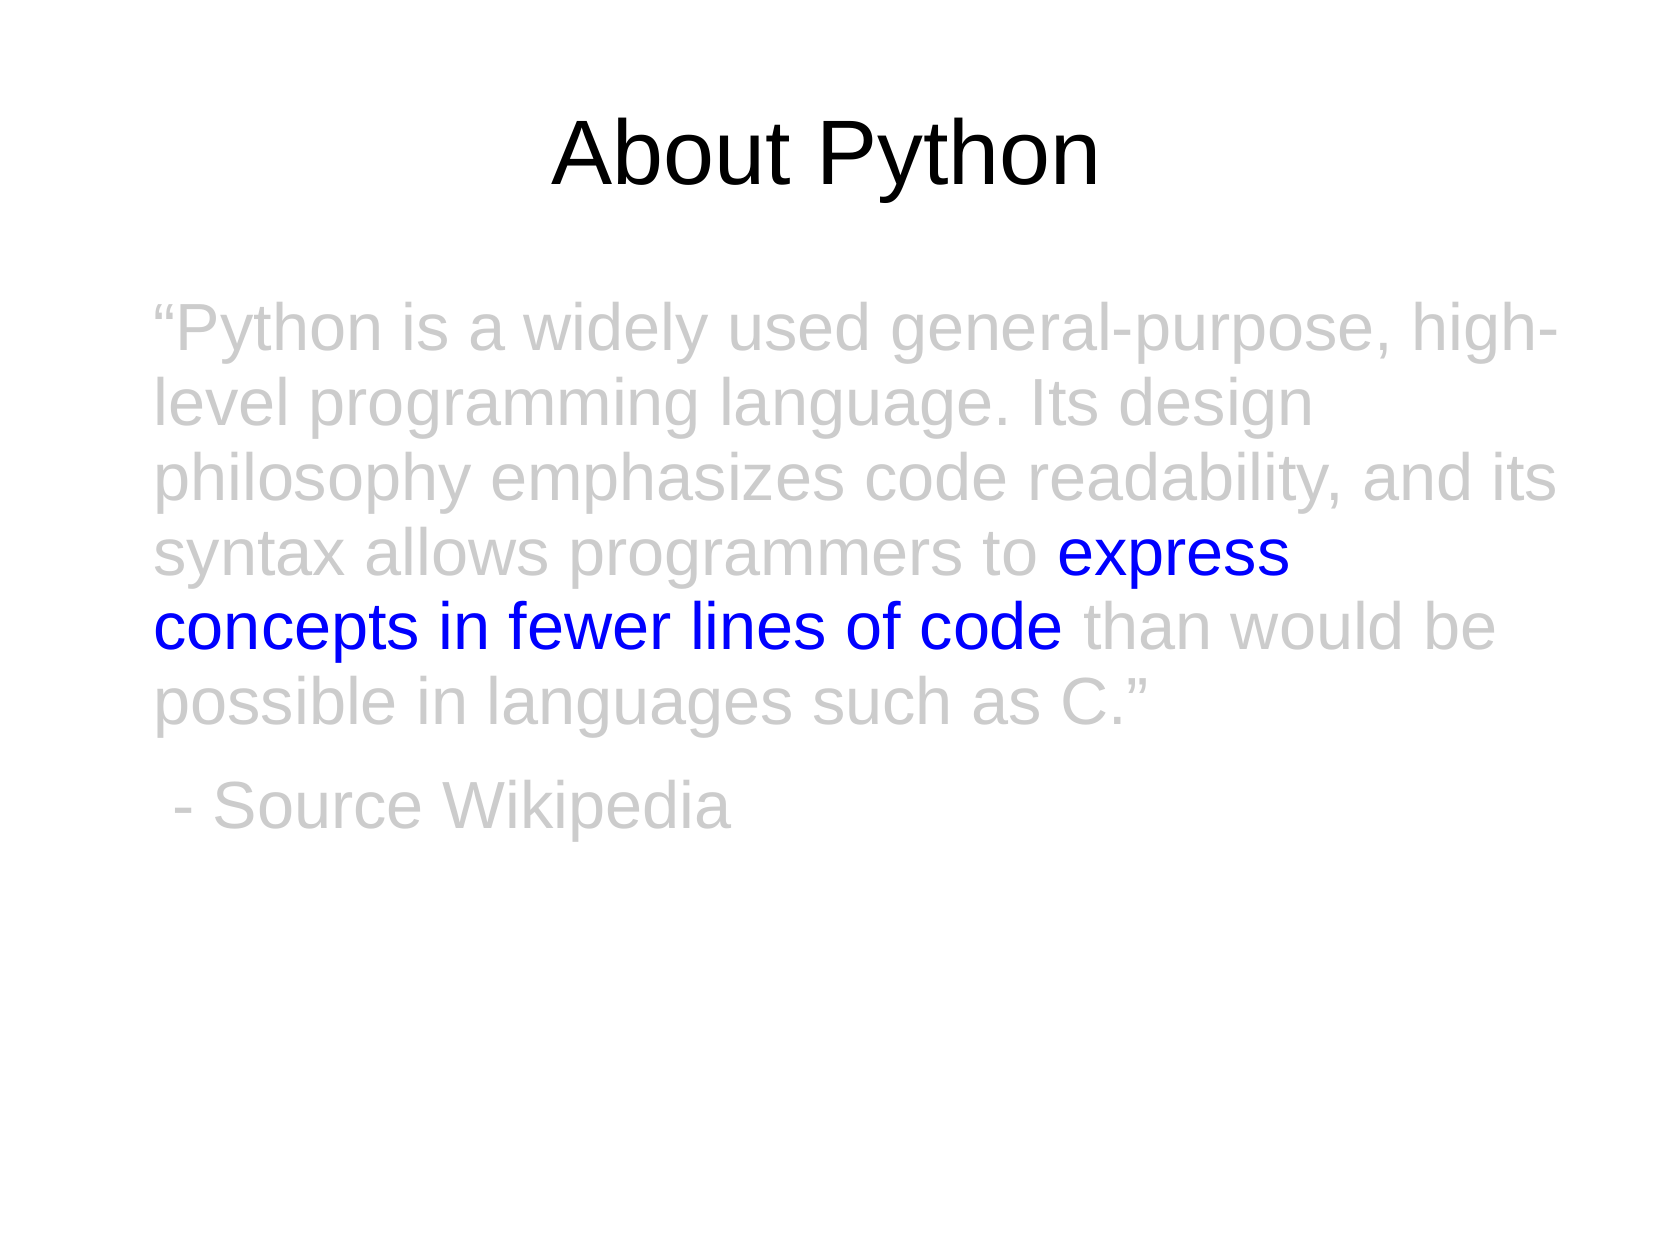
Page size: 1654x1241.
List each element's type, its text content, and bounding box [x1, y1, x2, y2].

list “Python is a widely used general-purpose, high-level programming language. Its design philosophy emphasizes code readability, and its syntax allows programmers to express concepts in fewer lines of code than would be possible in languages such as C.” - Source Wikipedia [82, 290, 1571, 1010]
title About Python [82, 49, 1571, 257]
